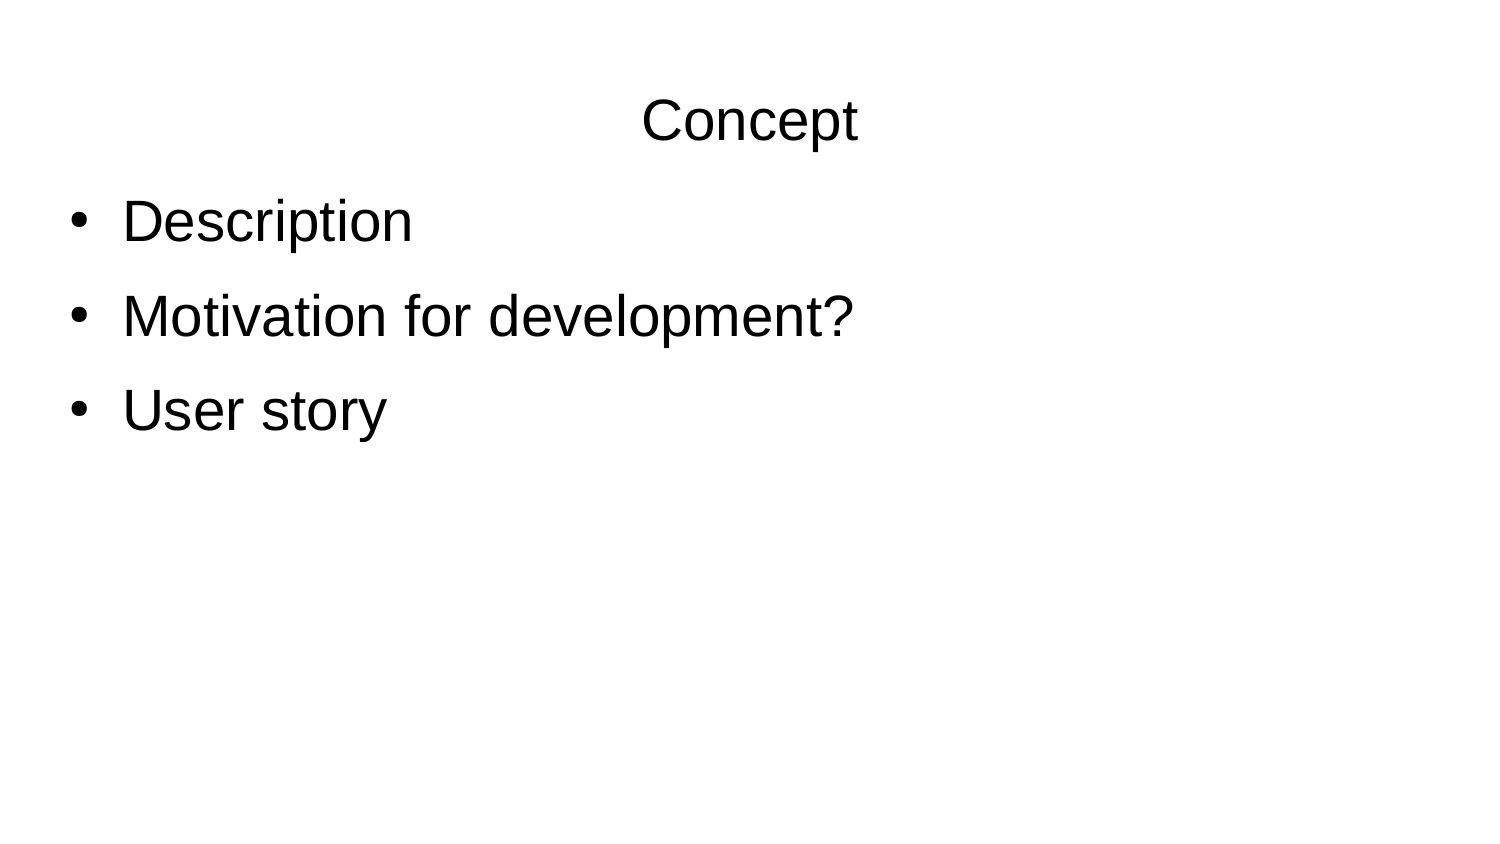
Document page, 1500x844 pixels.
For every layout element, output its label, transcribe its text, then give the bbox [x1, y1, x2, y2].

list Description Motivation for development? User story [51, 189, 1449, 750]
title Concept [51, 72, 1449, 167]
